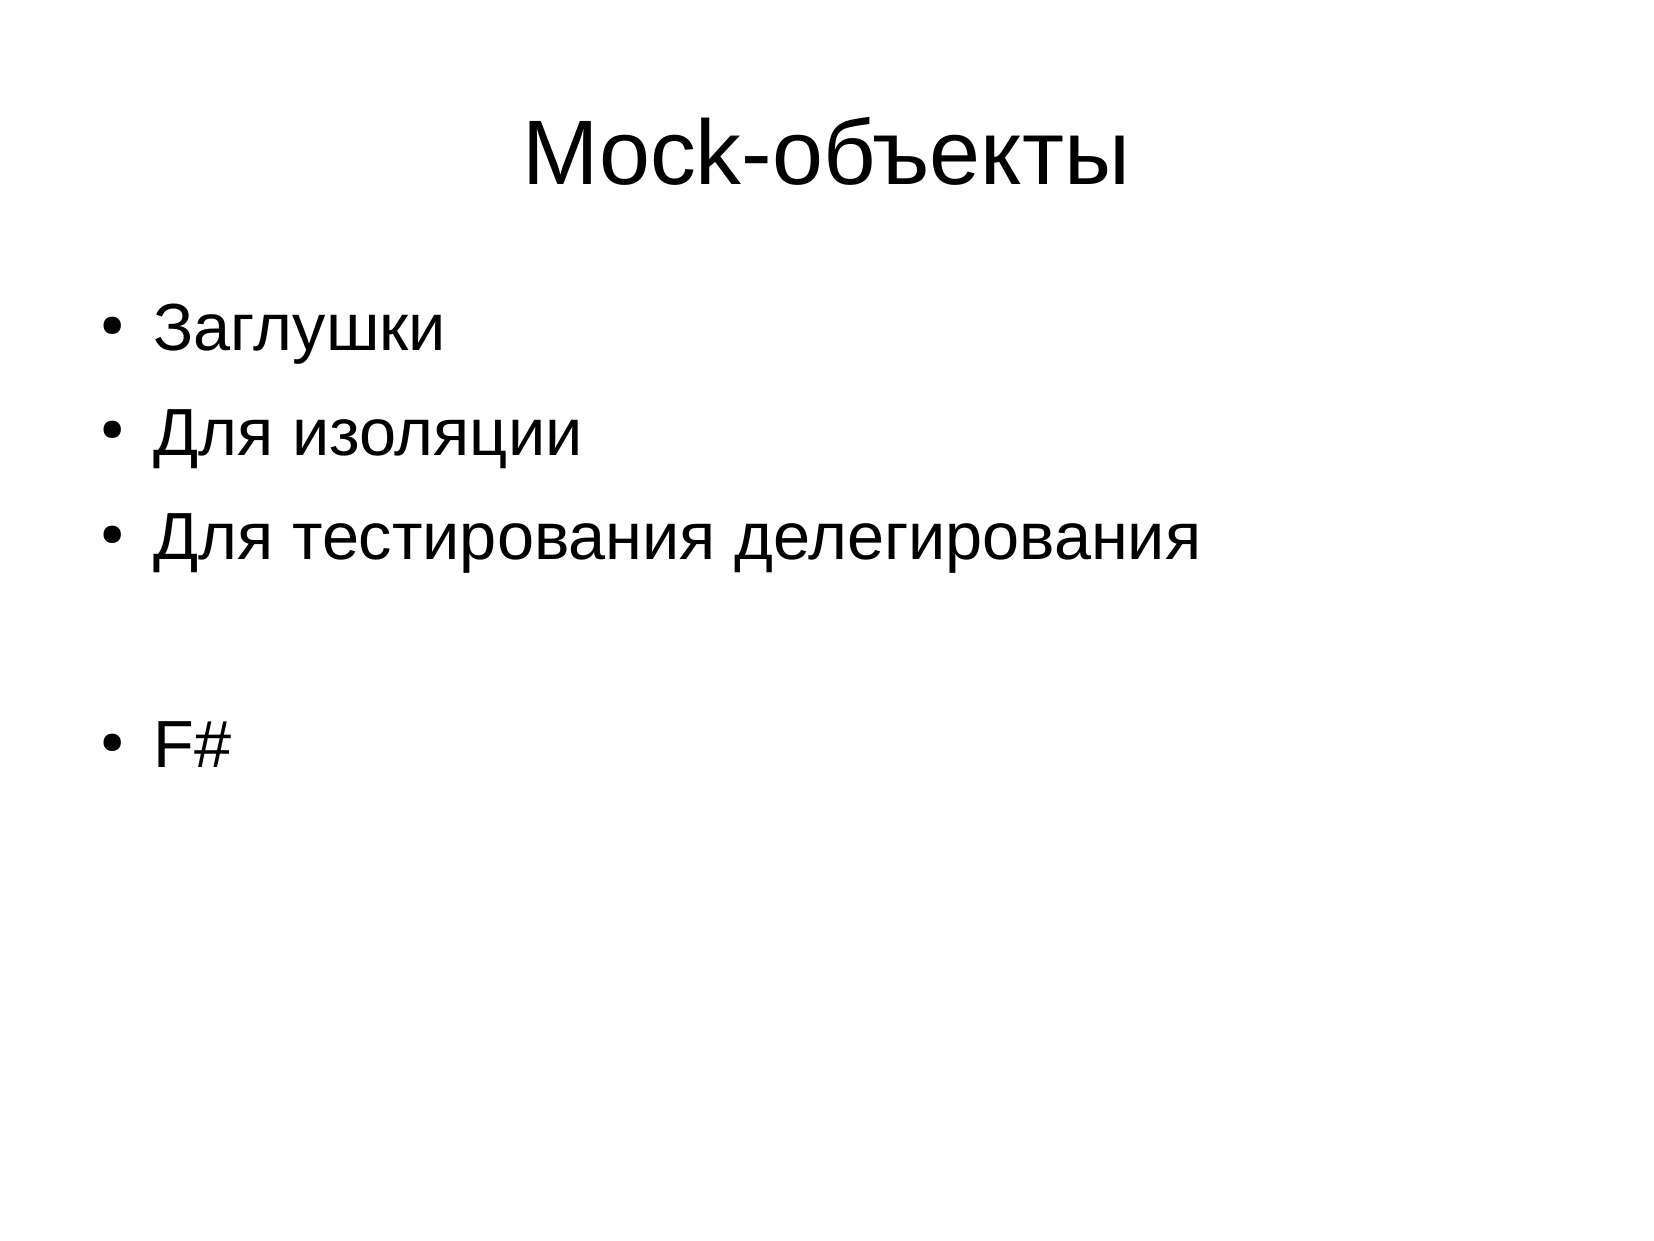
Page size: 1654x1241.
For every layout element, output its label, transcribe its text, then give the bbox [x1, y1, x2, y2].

title Mock-объекты [82, 49, 1571, 257]
list Заглушки Для изоляции Для тестирования делегирования F# [82, 290, 1571, 1109]
